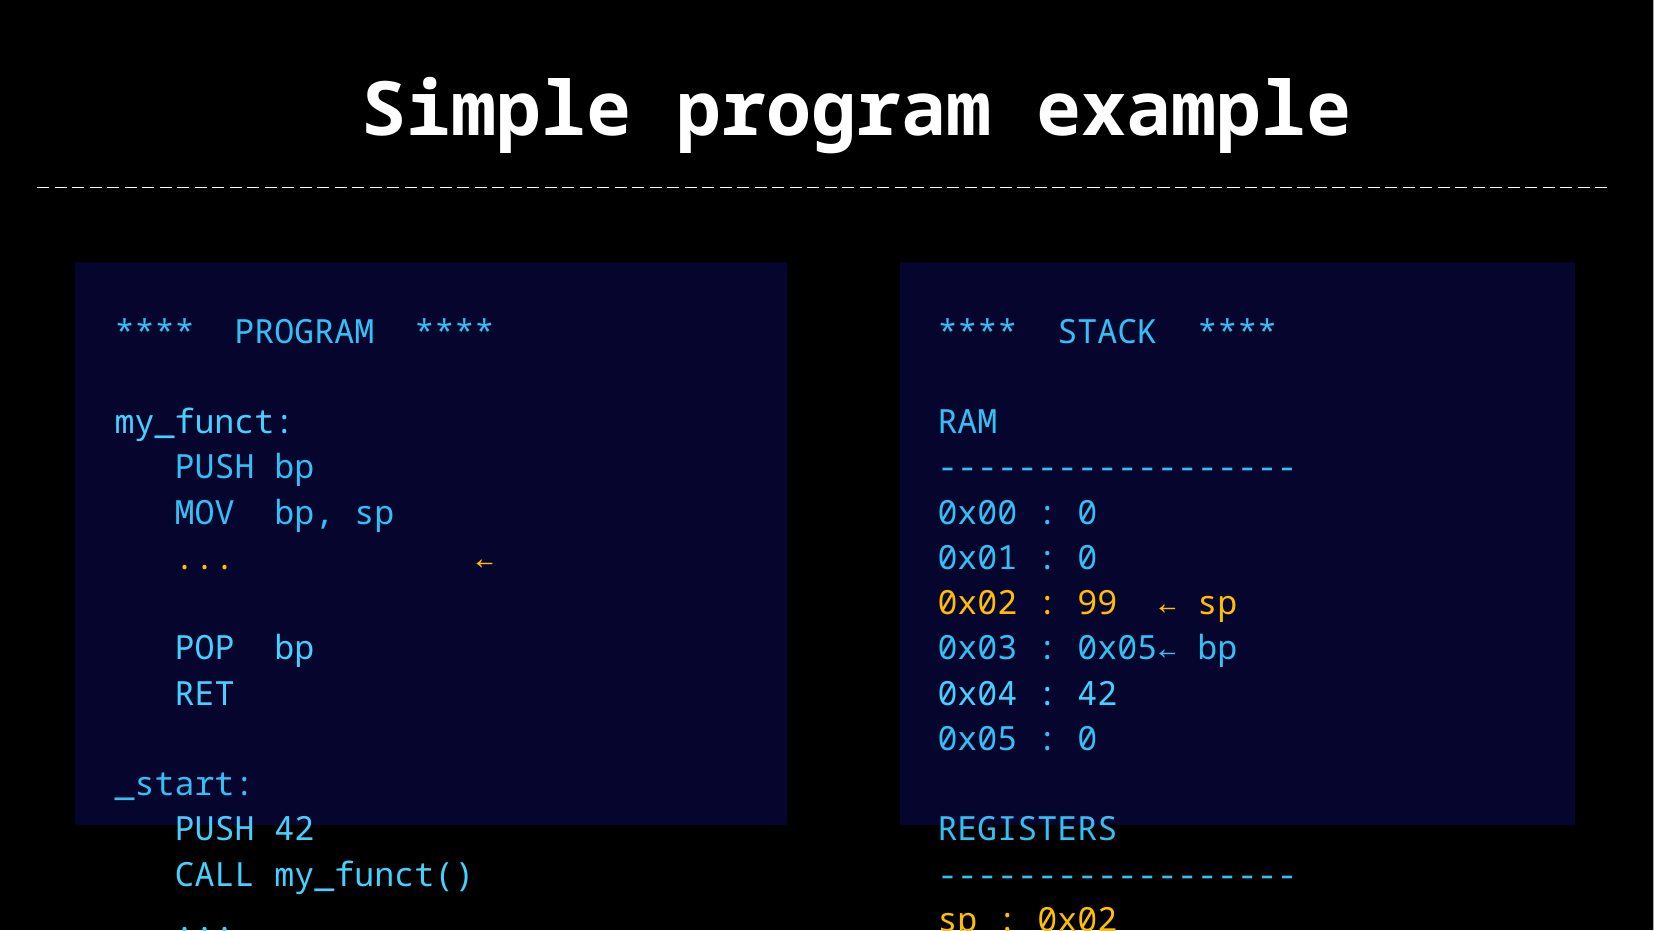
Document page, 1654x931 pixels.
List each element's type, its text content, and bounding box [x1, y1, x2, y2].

text_box [900, 262, 1576, 825]
text_box **** STACK **** RAM ------------------ 0x00 : 0 0x01 : 0 0x02 : 99 ← sp 0x03 : 0x05← bp 0x04 : 42 0x05 : 0 REGISTERS ------------------ sp : 0x02 bp : 0x03 [937, 262, 1538, 802]
text_box [180, 819, 189, 825]
text_box [1083, 819, 1091, 825]
title Simple program example [112, 24, 1601, 188]
text_box [74, 262, 788, 825]
text_box **** PROGRAM **** my_funct: PUSH bp MOV bp, sp ... ← POP bp RET _start: PUSH 42 CALL my_funct() ... [114, 262, 748, 802]
text_box [943, 819, 951, 825]
